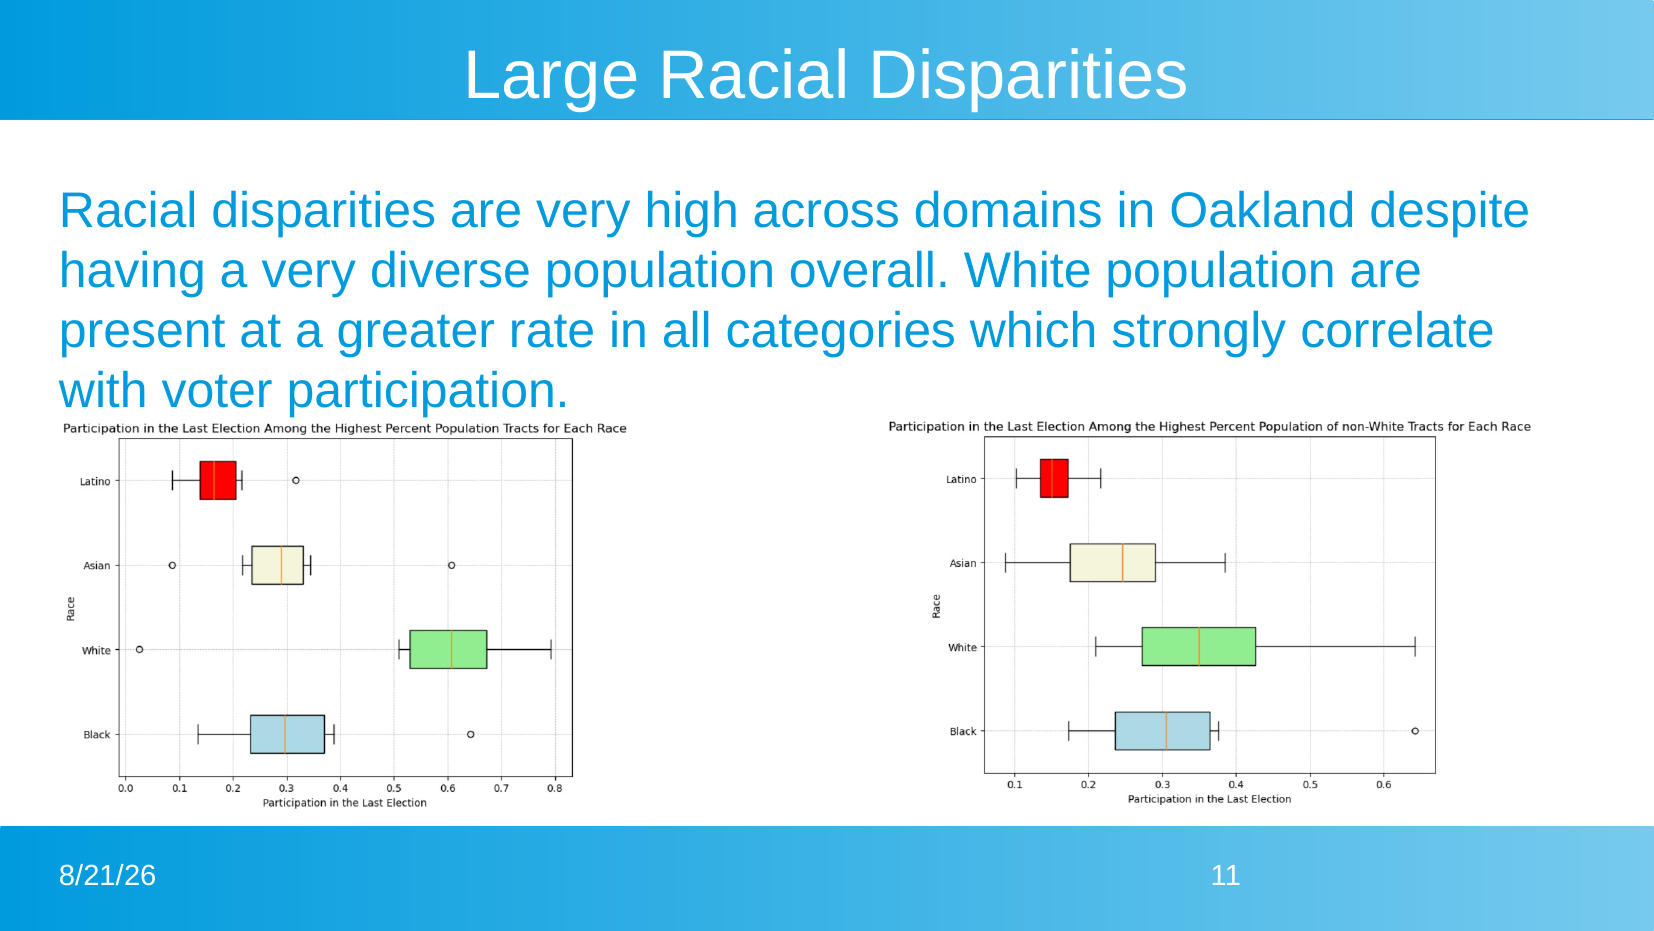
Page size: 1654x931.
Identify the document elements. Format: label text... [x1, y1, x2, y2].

list Racial disparities are very high across domains in Oakland despite having a very diverse population overall. White population are present at a greater rate in all categories which strongly correlate with voter participation. [59, 177, 1595, 768]
picture [887, 419, 1534, 810]
picture [59, 419, 628, 813]
text_box 7/24/2023 [59, 856, 443, 916]
text_box [1210, 856, 1595, 916]
title Large Racial Disparities [59, 29, 1595, 108]
